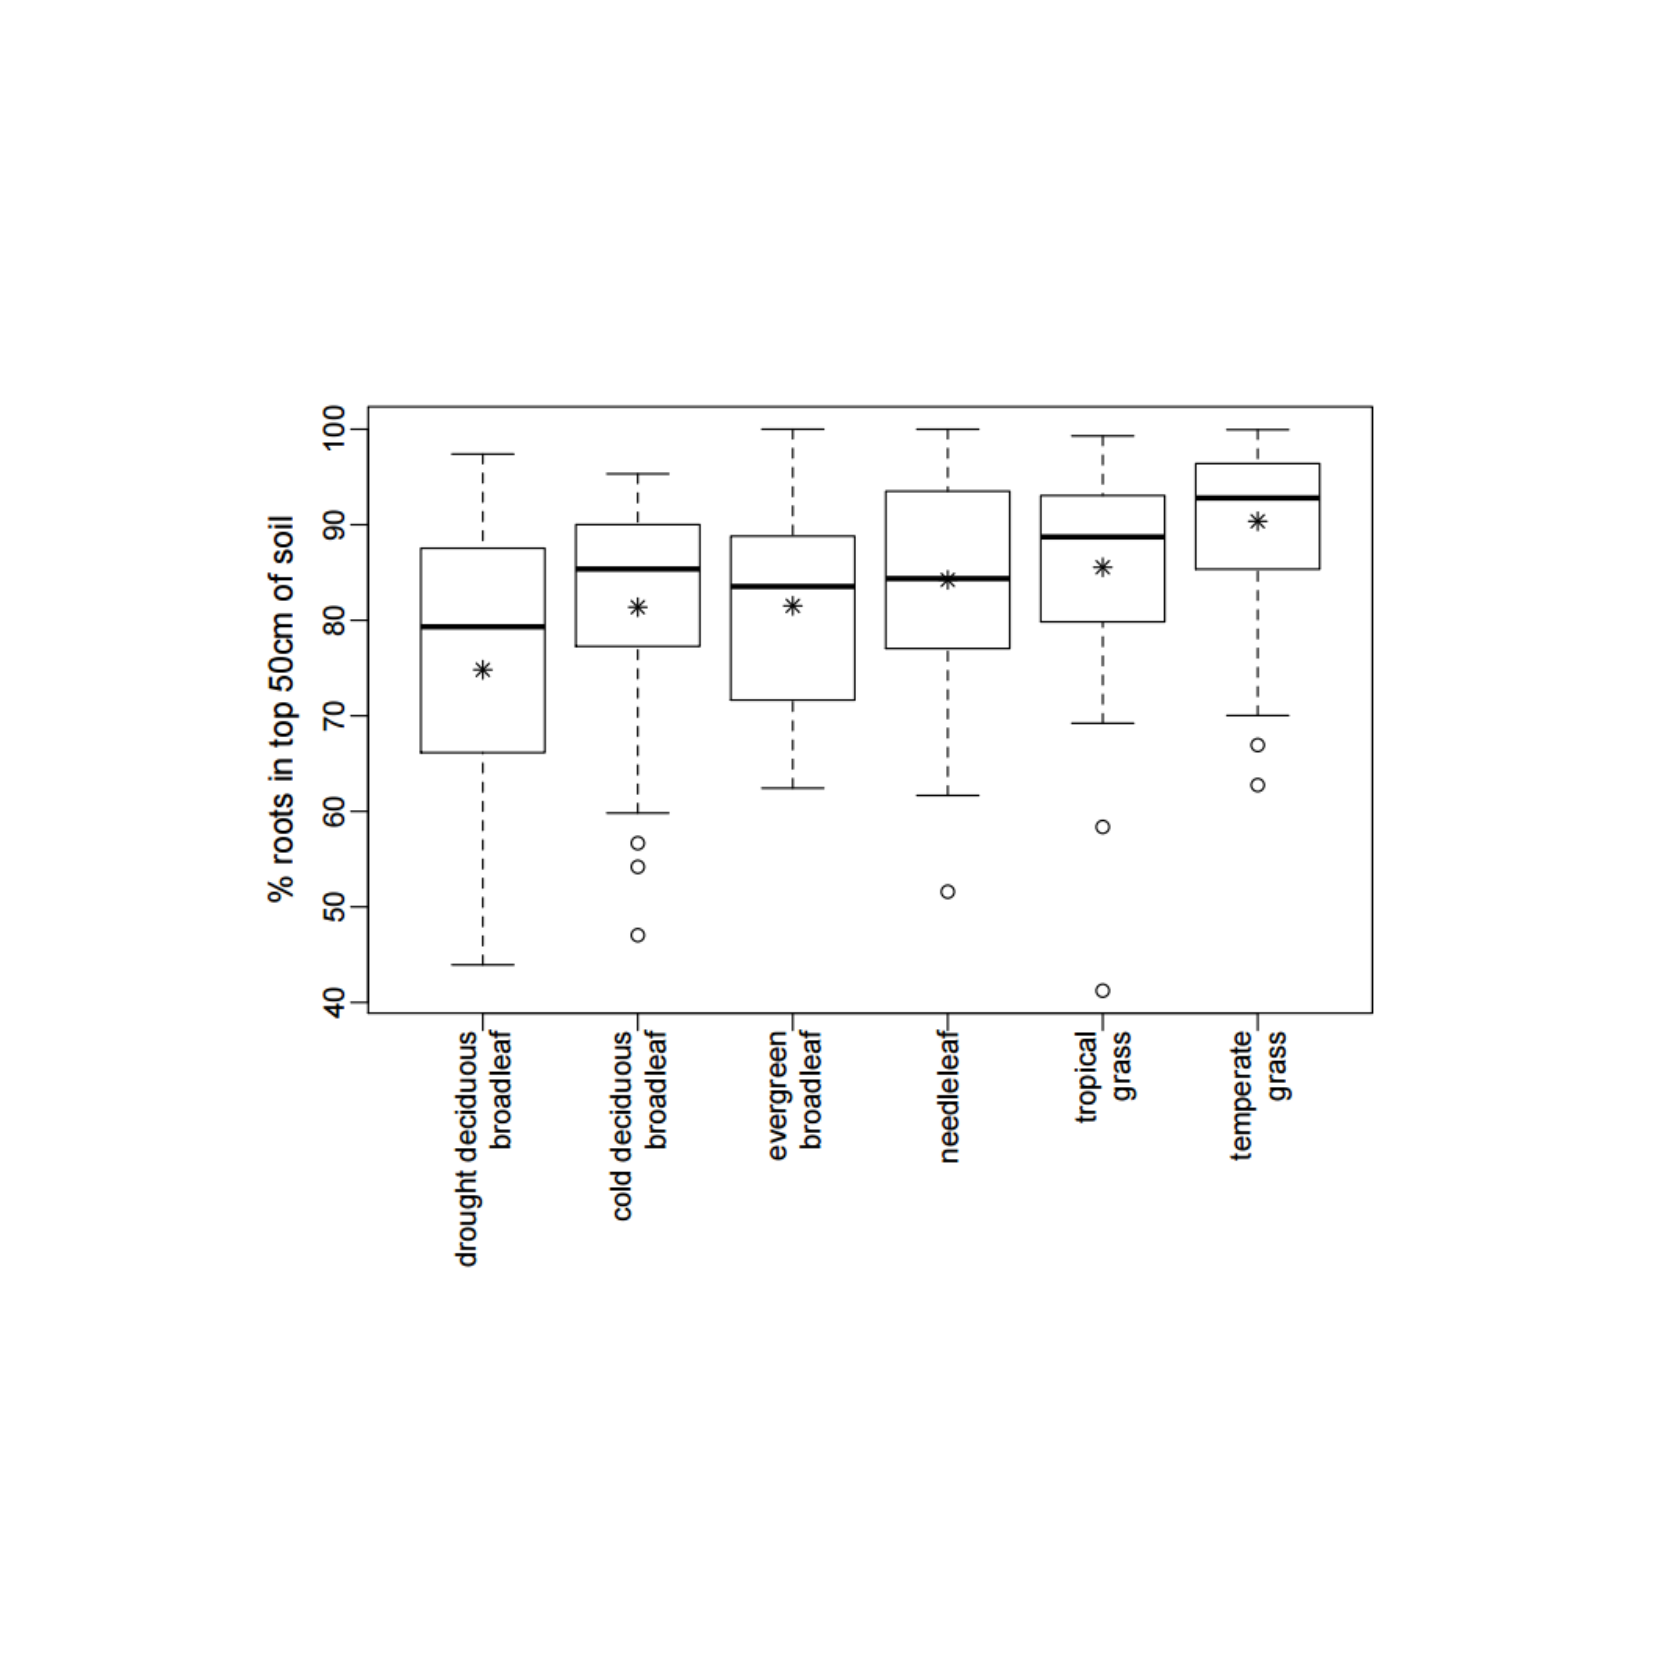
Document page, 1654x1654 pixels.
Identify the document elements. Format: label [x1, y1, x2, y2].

picture [257, 374, 1408, 1291]
